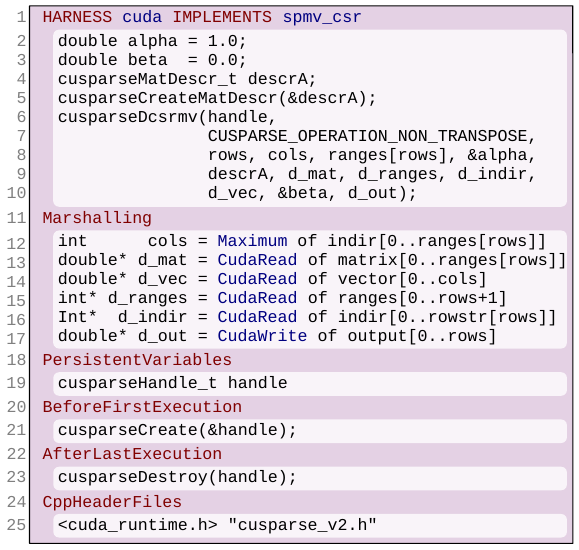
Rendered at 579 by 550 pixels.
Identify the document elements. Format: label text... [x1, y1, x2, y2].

text_box 23 [0, 466, 30, 490]
text_box 22 [0, 442, 30, 466]
text_box 12 13 14 15 16 17 [0, 230, 30, 348]
text_box 24 [0, 490, 30, 513]
text_box cusparseHandle_t handle [53, 372, 567, 395]
text_box 25 [0, 513, 30, 538]
text_box cusparseCreate(&handle); [53, 419, 567, 442]
text_box 18 [0, 348, 30, 372]
text_box BeforeFirstExecution [30, 395, 573, 442]
text_box PersistentVariables [30, 348, 573, 395]
text_box 2 3 4 5 6 7 8 9 10 [0, 29, 30, 206]
text_box cusparseDestroy(handle); [53, 466, 567, 490]
text_box CppHeaderFiles [29, 490, 573, 544]
text_box 19 [0, 372, 30, 396]
text_box Marshalling [30, 206, 573, 348]
text_box 11 [0, 206, 30, 230]
text_box AfterLastExecution [30, 442, 573, 490]
text_box int cols = Maximum of indir[0..ranges[rows]] double* d_mat = CudaRead of matrix[0..ranges[rows]] double* d_vec = CudaRead of vector[0..cols] int* d_ranges = CudaRead of ranges[0..rows+1] Int* d_indir = CudaRead of indir[0..rowstr[rows]] double* d_out = CudaWrite of output[0..rows] [53, 230, 567, 348]
text_box double alpha = 1.0; double beta = 0.0; cusparseMatDescr_t descrA; cusparseCreateMatDescr(&descrA); cusparseDcsrmv(handle, CUSPARSE_OPERATION_NON_TRANSPOSE, rows, cols, ranges[rows], &alpha, descrA, d_mat, d_ranges, d_indir, d_vec, &beta, d_out); [53, 29, 567, 206]
text_box <cuda_runtime.h> "cusparse_v2.h" [53, 513, 567, 538]
text_box 1 [0, 5, 30, 29]
text_box 21 [0, 419, 30, 442]
text_box HARNESS cuda IMPLEMENTS spmv_csr [30, 5, 573, 206]
text_box 20 [0, 396, 30, 419]
